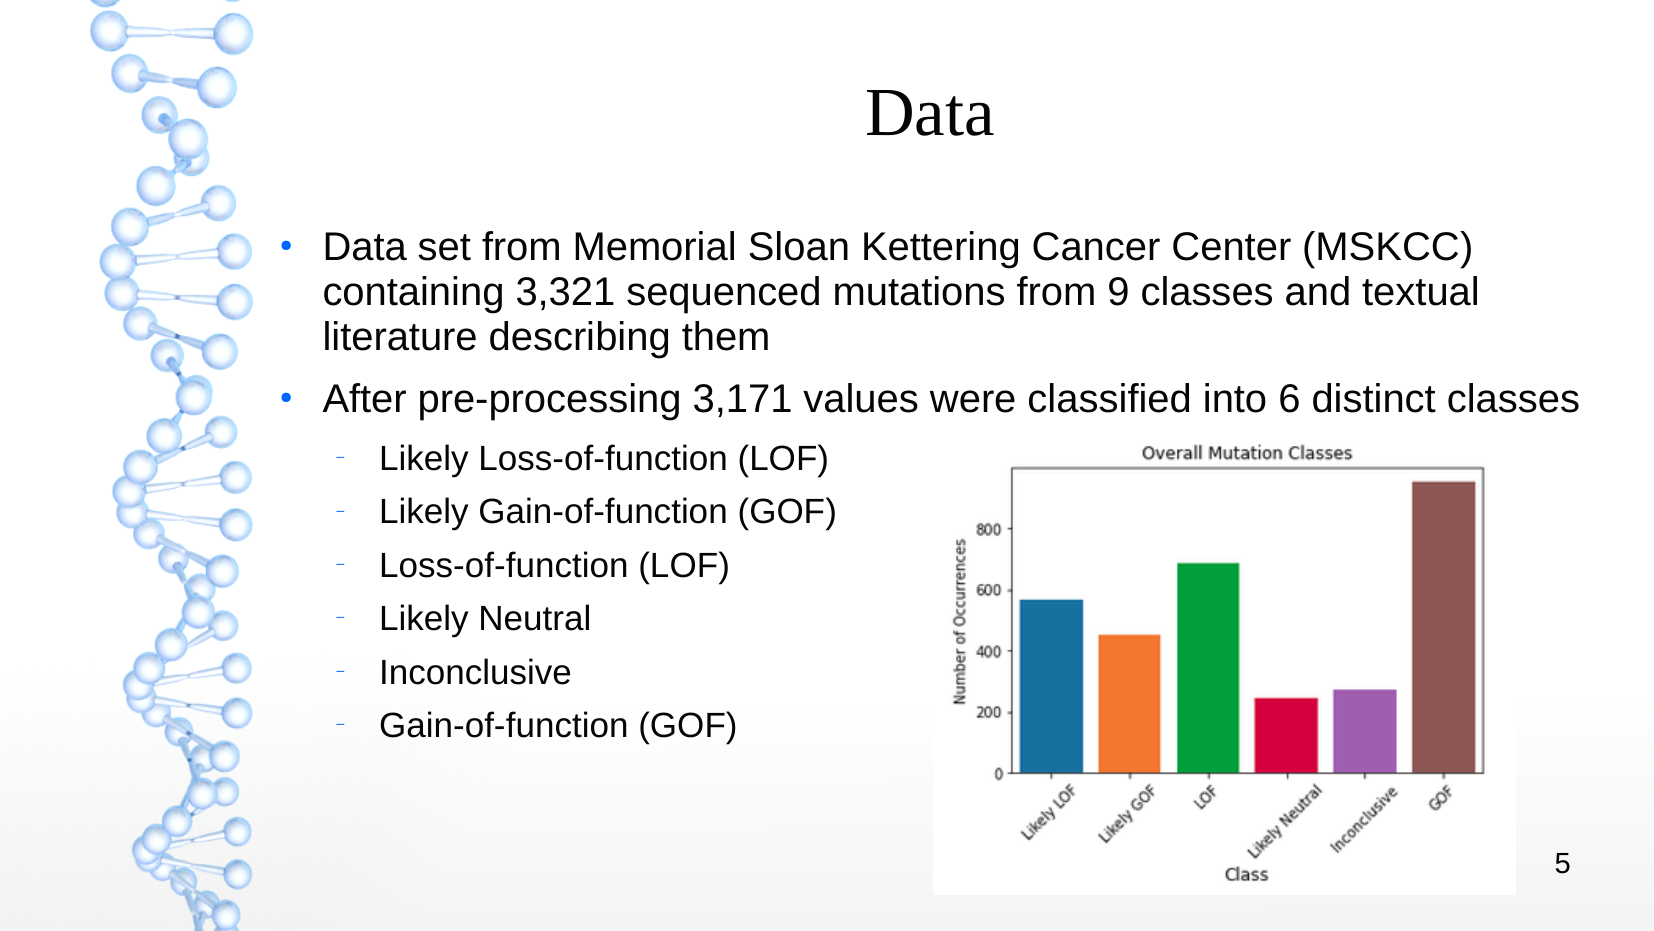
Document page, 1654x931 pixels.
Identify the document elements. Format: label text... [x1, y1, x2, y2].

list Data set from Memorial Sloan Kettering Cancer Center (MSKCC) containing 3,321 sequenced mutations from 9 classes and textual literature describing them After pre-processing 3,171 values were classified into 6 distinct classes Likely Loss-of-function (LOF) Likely Gain-of-function (GOF) Loss-of-function (LOF) Likely Neutral Inconclusive Gain-of-function (GOF) [265, 224, 1595, 764]
title Data [265, 35, 1595, 189]
picture [0, 0, 1654, 931]
